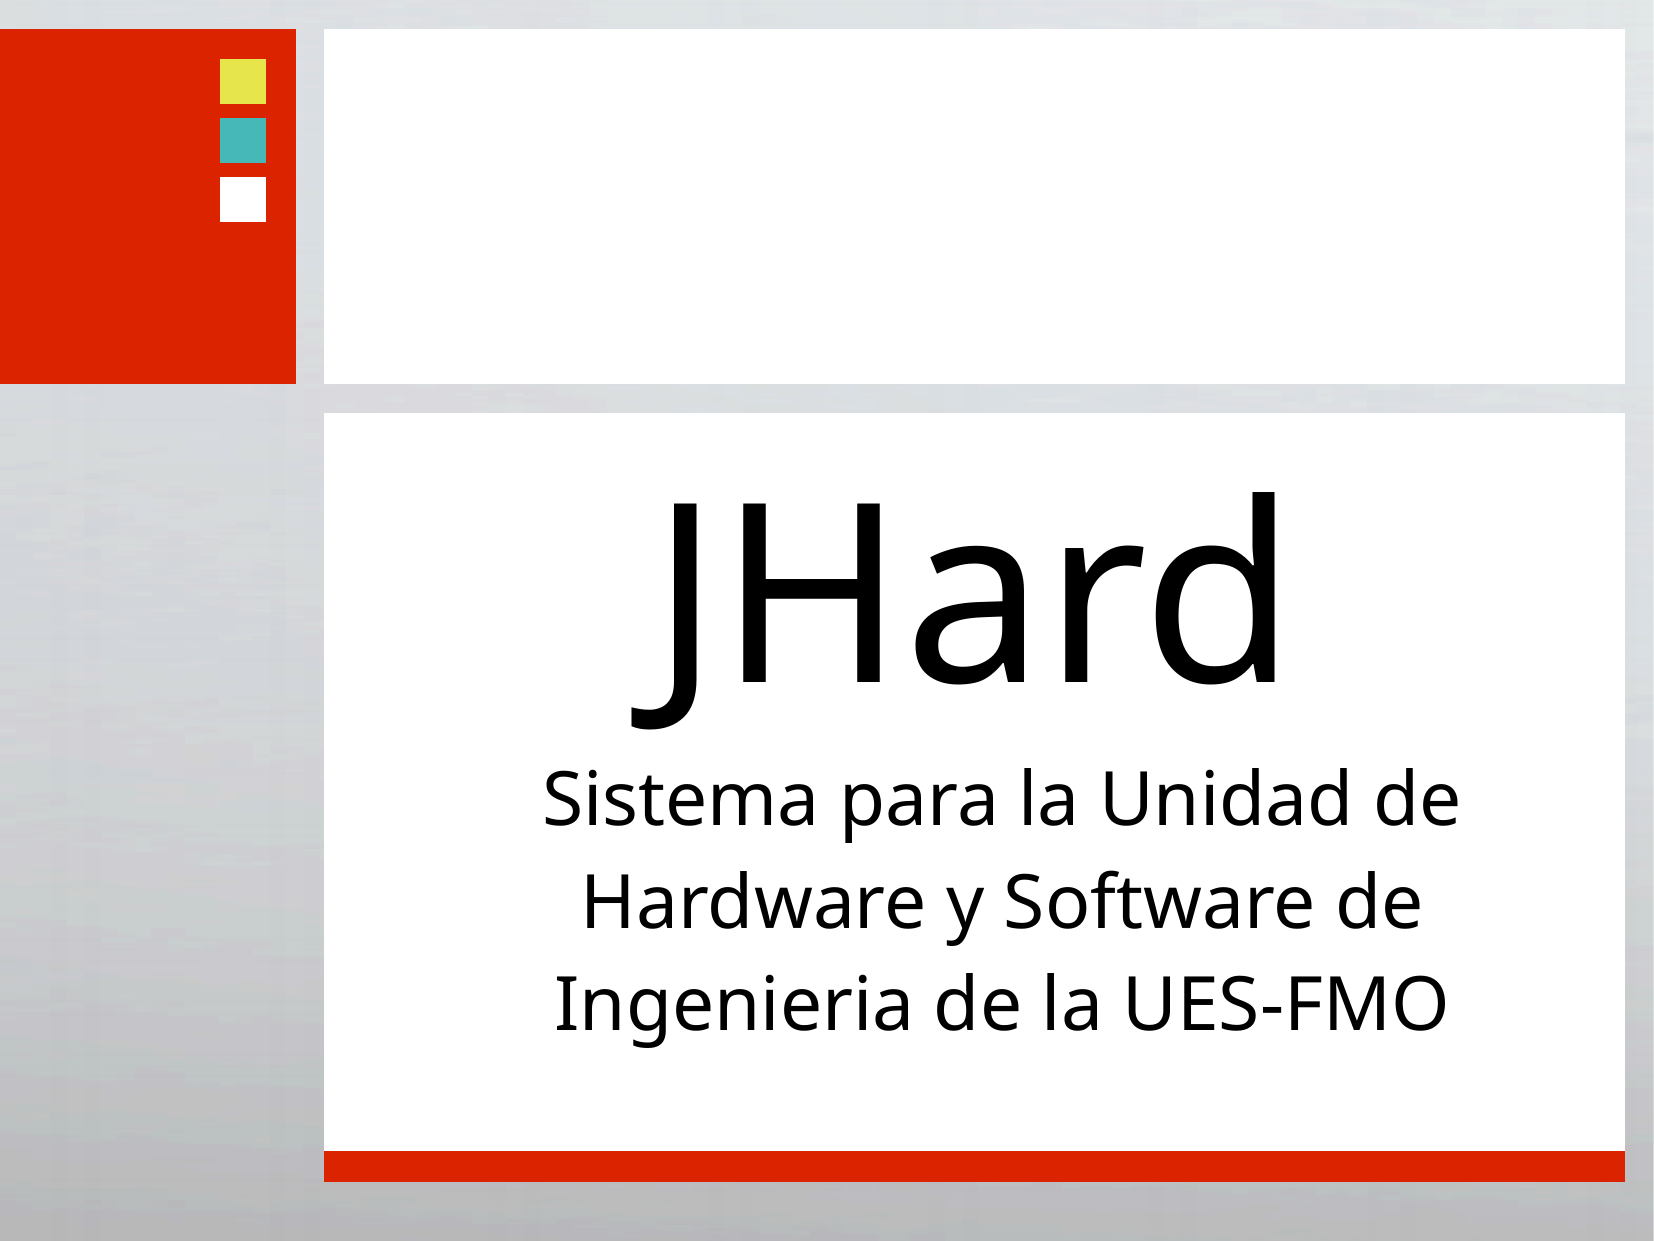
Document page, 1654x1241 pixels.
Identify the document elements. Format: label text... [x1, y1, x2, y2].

text_box Sistema para la Unidad de Hardware y Software de Ingenieria de la UES-FMO [397, 738, 1608, 924]
text_box JHard [354, 407, 1595, 736]
picture [0, 0, 1654, 1241]
